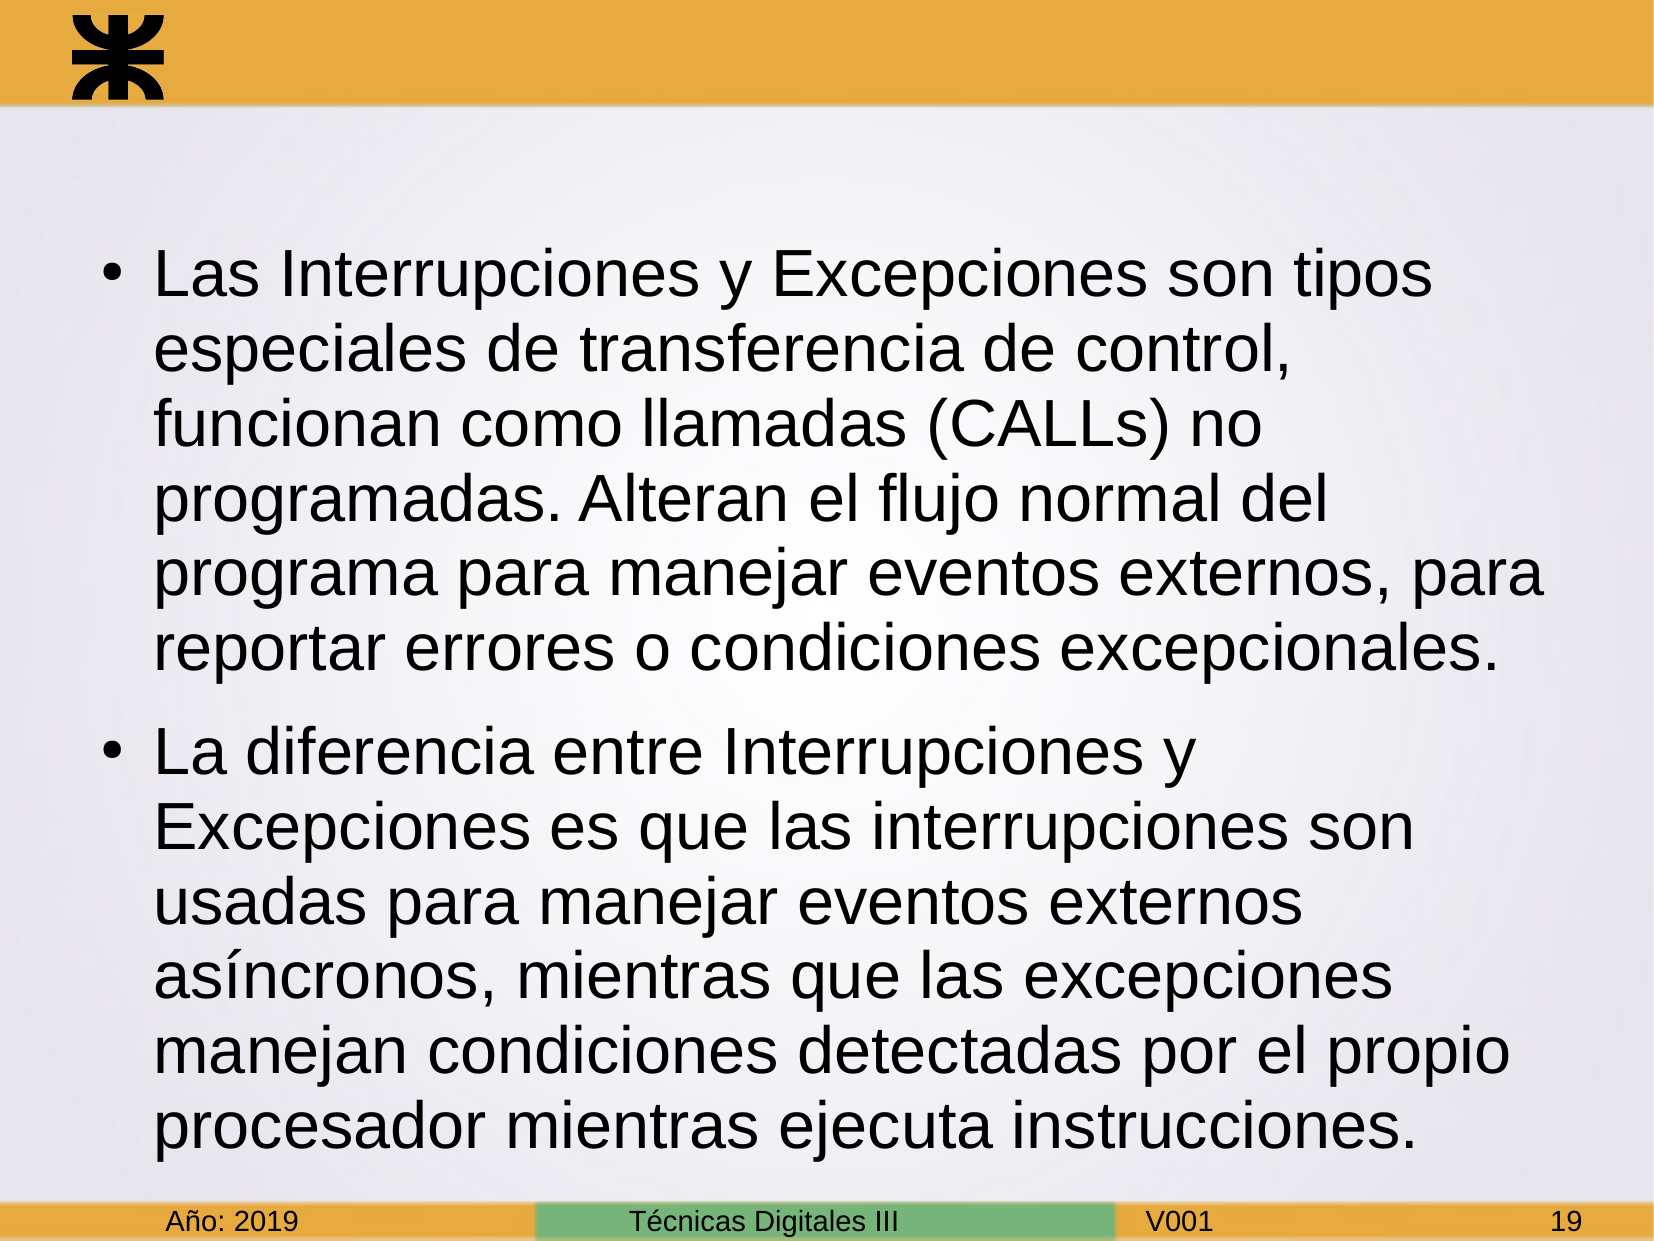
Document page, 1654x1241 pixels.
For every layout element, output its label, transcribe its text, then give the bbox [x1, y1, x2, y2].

picture [0, 0, 1654, 1241]
list Las Interrupciones y Excepciones son tipos especiales de transferencia de control, funcionan como llamadas (CALLs) no programadas. Alteran el flujo normal del programa para manejar eventos externos, para reportar errores o condiciones excepcionales. La diferencia entre Interrupciones y Excepciones es que las interrupciones son usadas para manejar eventos externos asíncronos, mientras que las excepciones manejan condiciones detectadas por el propio procesador mientras ejecuta instrucciones. [82, 236, 1571, 956]
